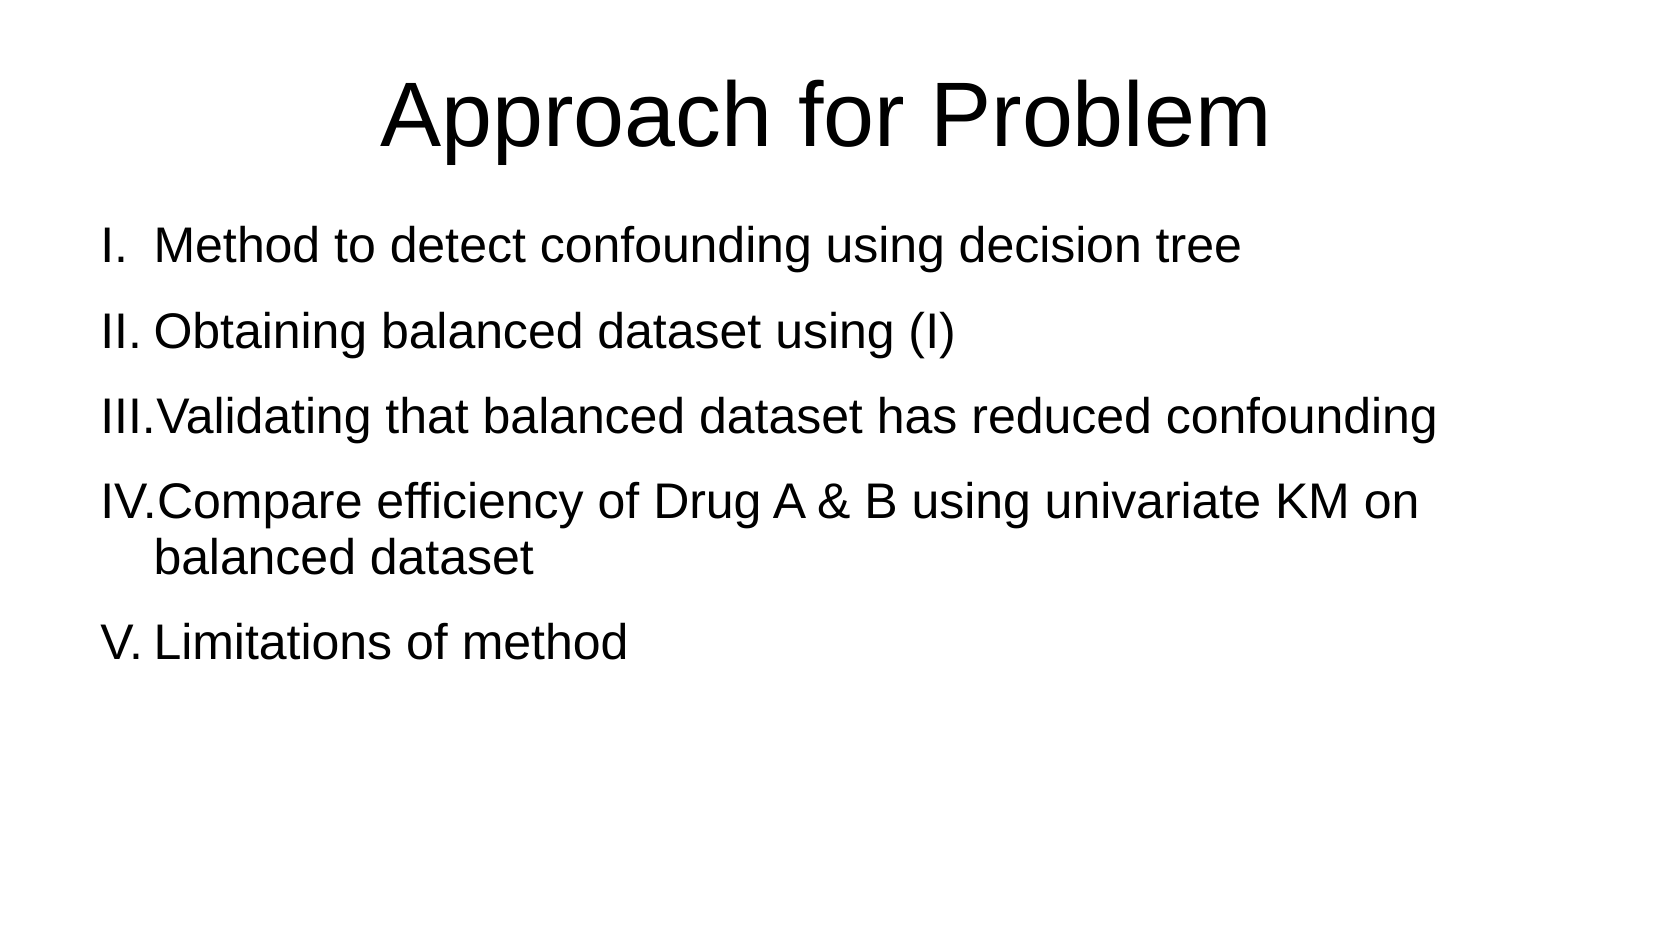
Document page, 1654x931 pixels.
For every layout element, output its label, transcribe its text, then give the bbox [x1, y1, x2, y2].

title Approach for Problem [82, 37, 1571, 193]
list Method to detect confounding using decision tree Obtaining balanced dataset using (I) Validating that balanced dataset has reduced confounding Compare efficiency of Drug A & B using univariate KM on balanced dataset Limitations of method [82, 217, 1571, 758]
